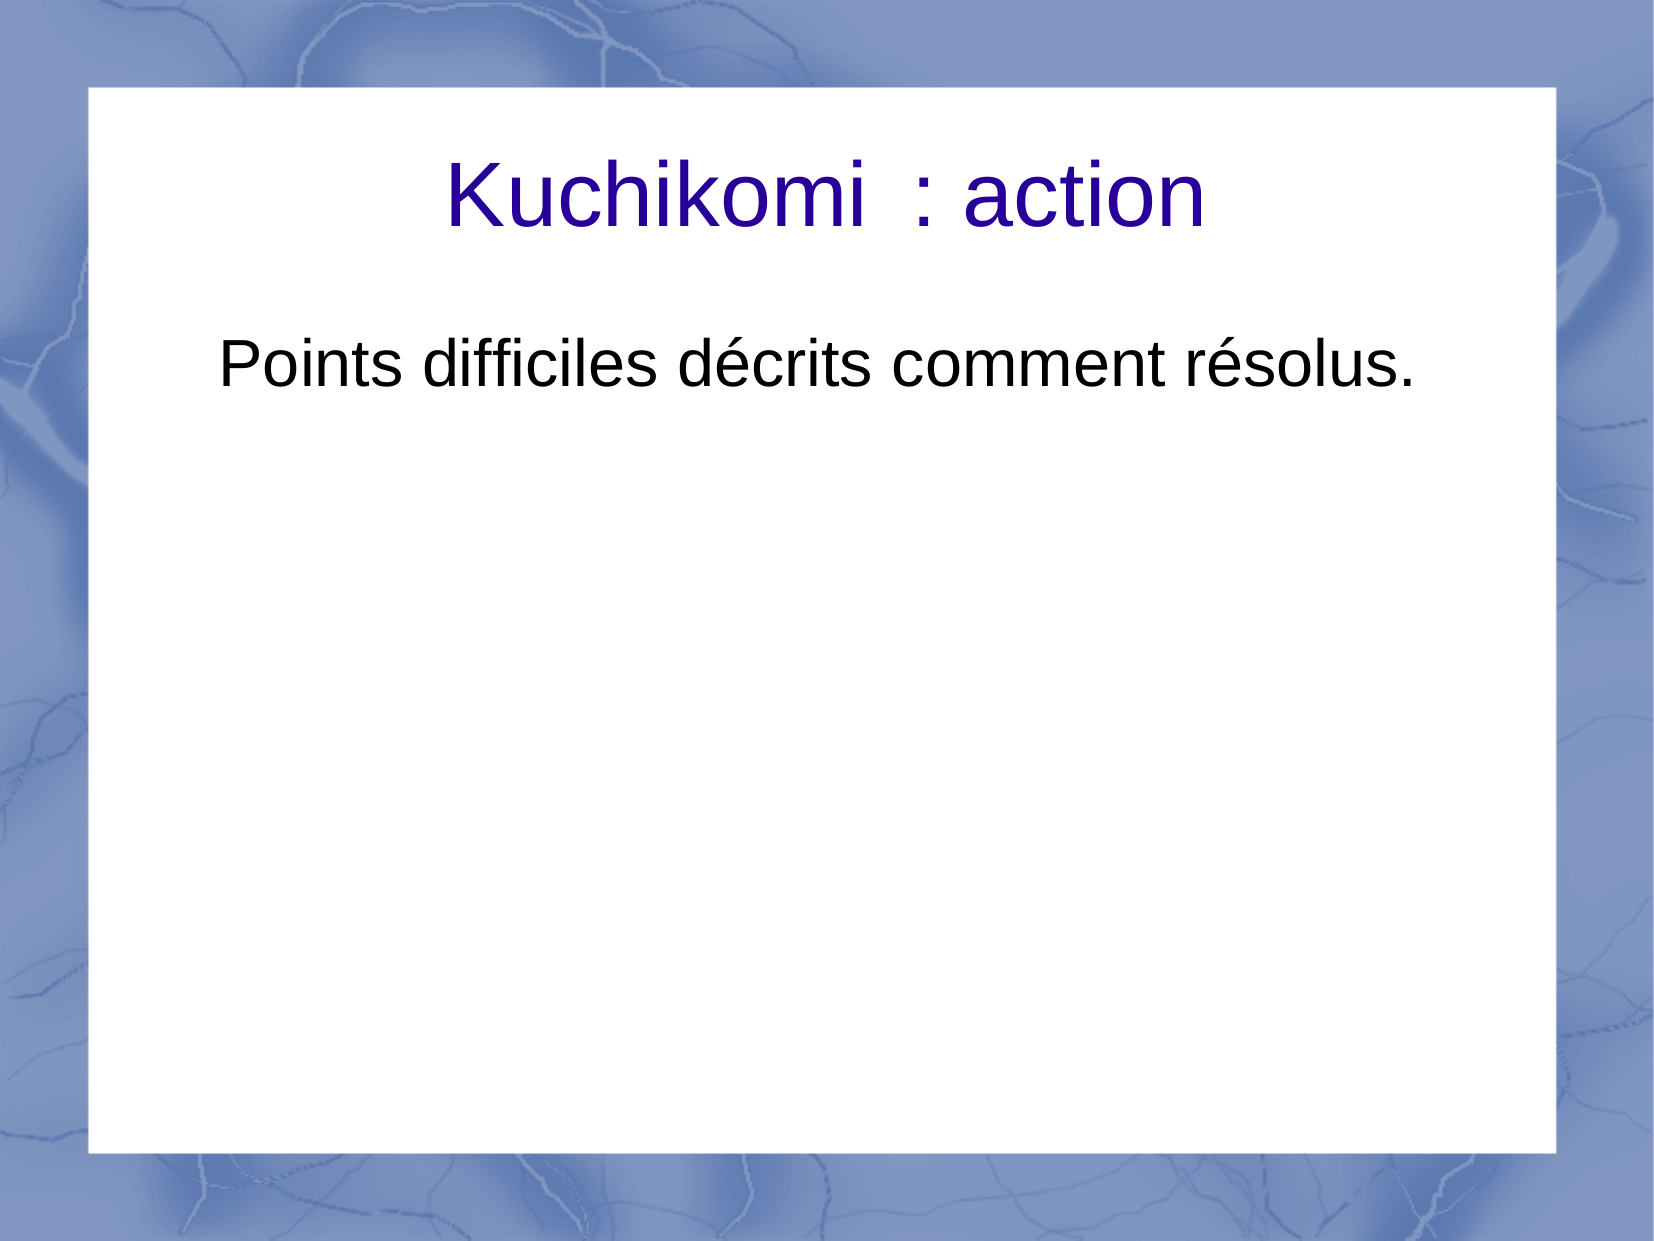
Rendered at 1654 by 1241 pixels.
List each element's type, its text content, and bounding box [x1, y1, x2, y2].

picture [0, 0, 1654, 1241]
list Points difficiles décrits comment résolus. [147, 325, 1506, 1045]
title Kuchikomi : action [118, 90, 1536, 298]
